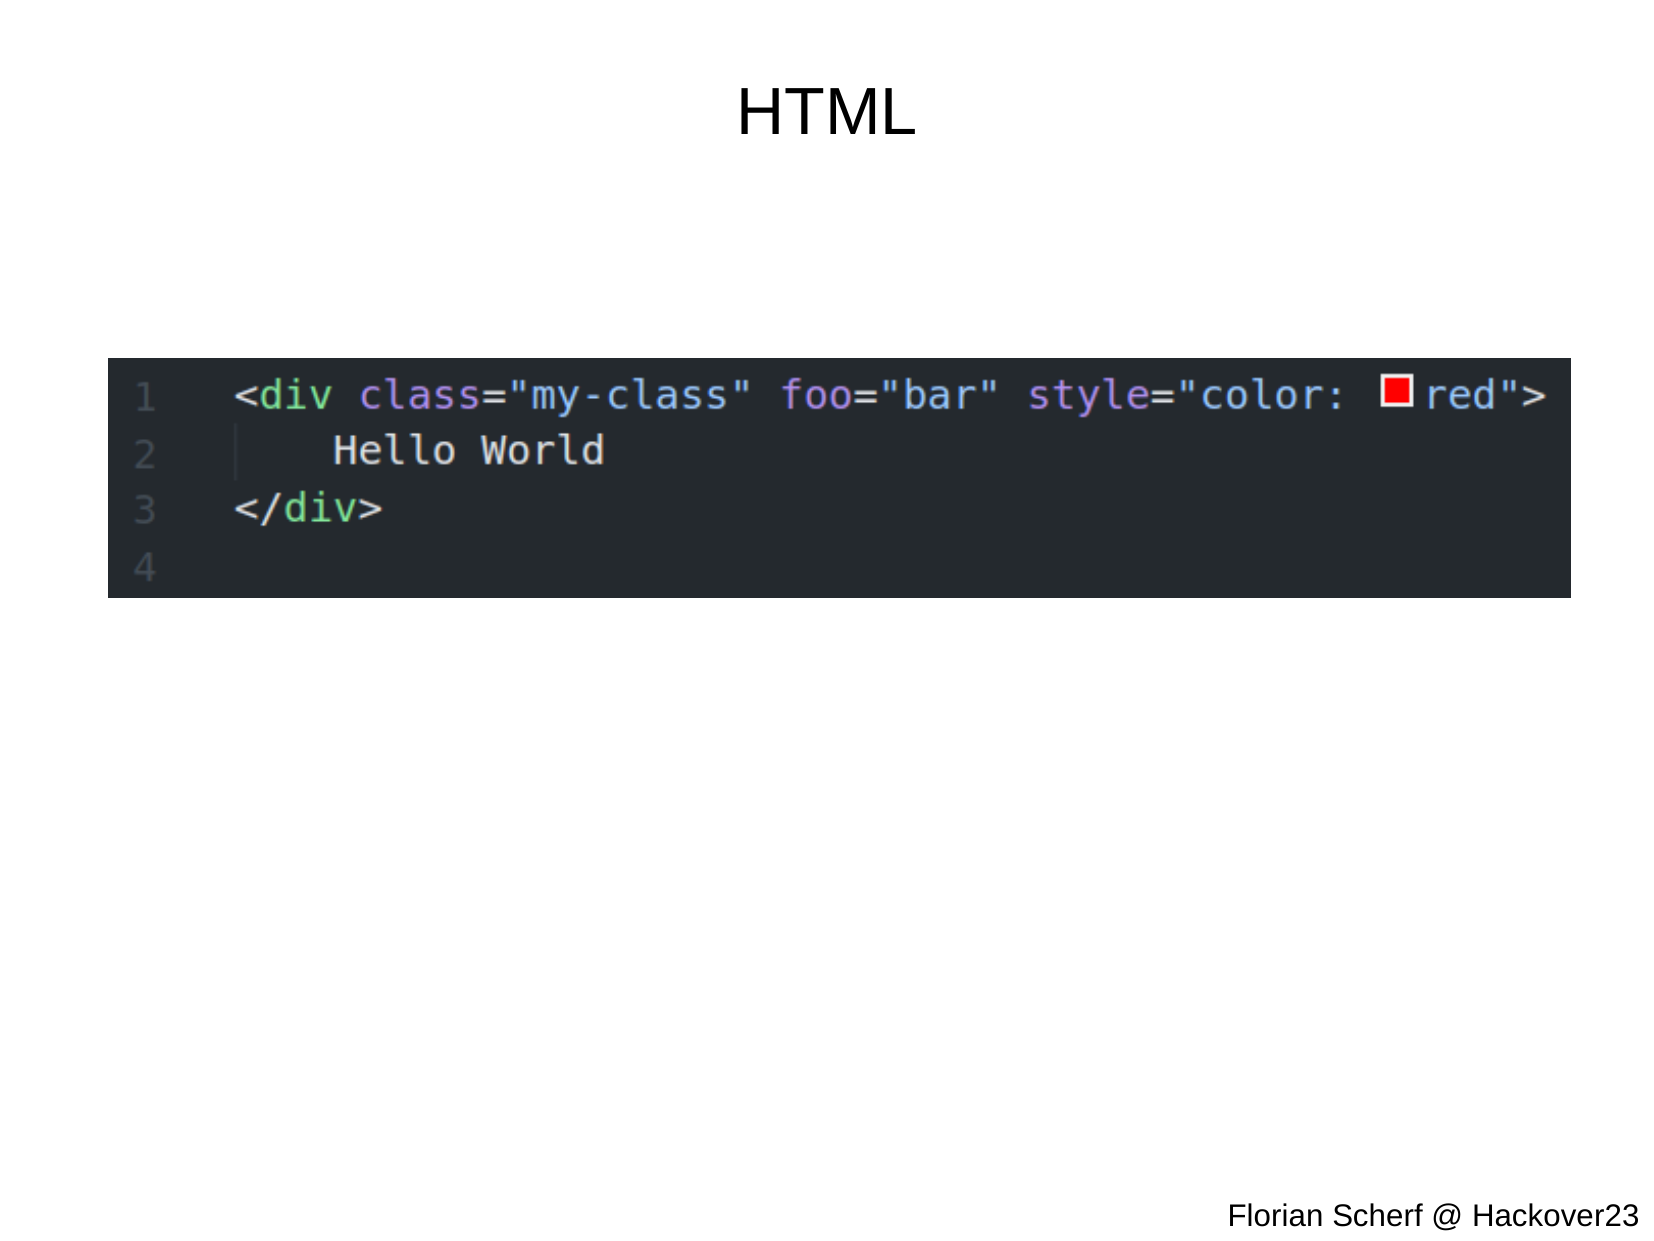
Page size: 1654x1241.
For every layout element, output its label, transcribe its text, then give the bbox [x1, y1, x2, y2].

picture [108, 358, 1571, 598]
title HTML [82, 8, 1571, 216]
list Florian Scherf @ Hackover23 [1156, 1198, 1654, 1241]
